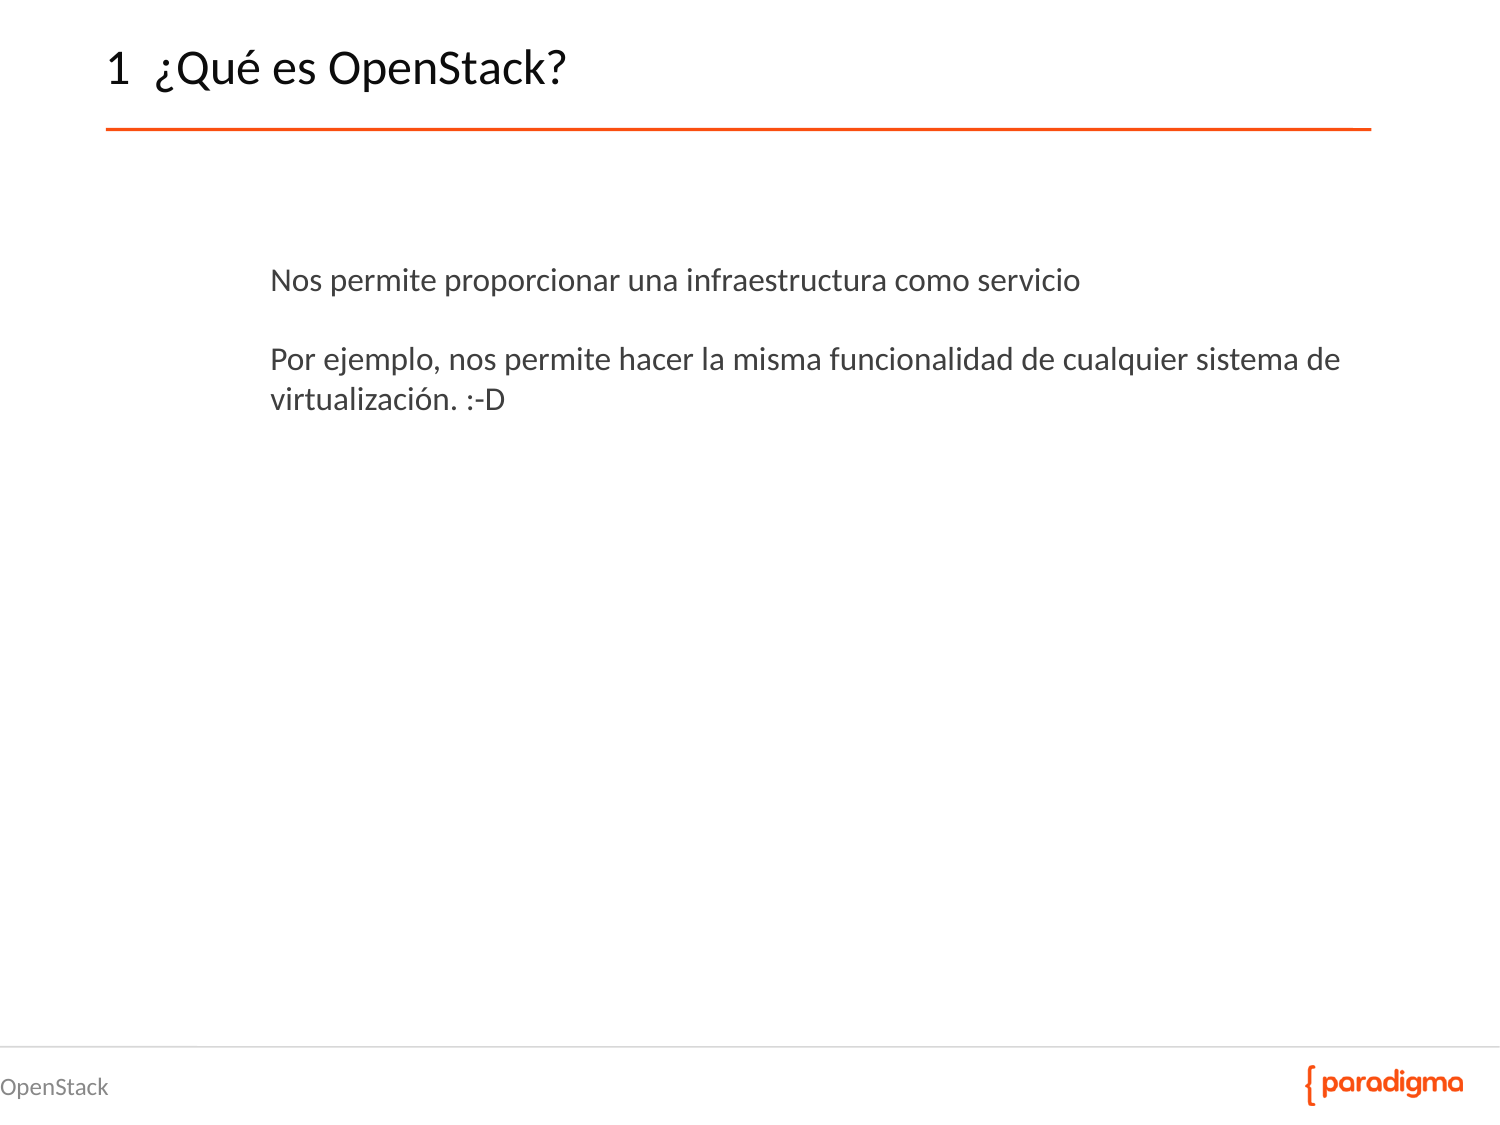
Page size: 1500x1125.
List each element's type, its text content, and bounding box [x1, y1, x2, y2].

text_box 1 ¿Qué es OpenStack? [105, 0, 1395, 130]
text_box OpenStack [0, 1048, 1223, 1125]
picture [1305, 1065, 1463, 1107]
text_box Nos permite proporcionar una infraestructura como servicio Por ejemplo, nos permite hacer la misma funcionalidad de cualquier sistema de virtualización. :-D [270, 250, 1500, 1028]
